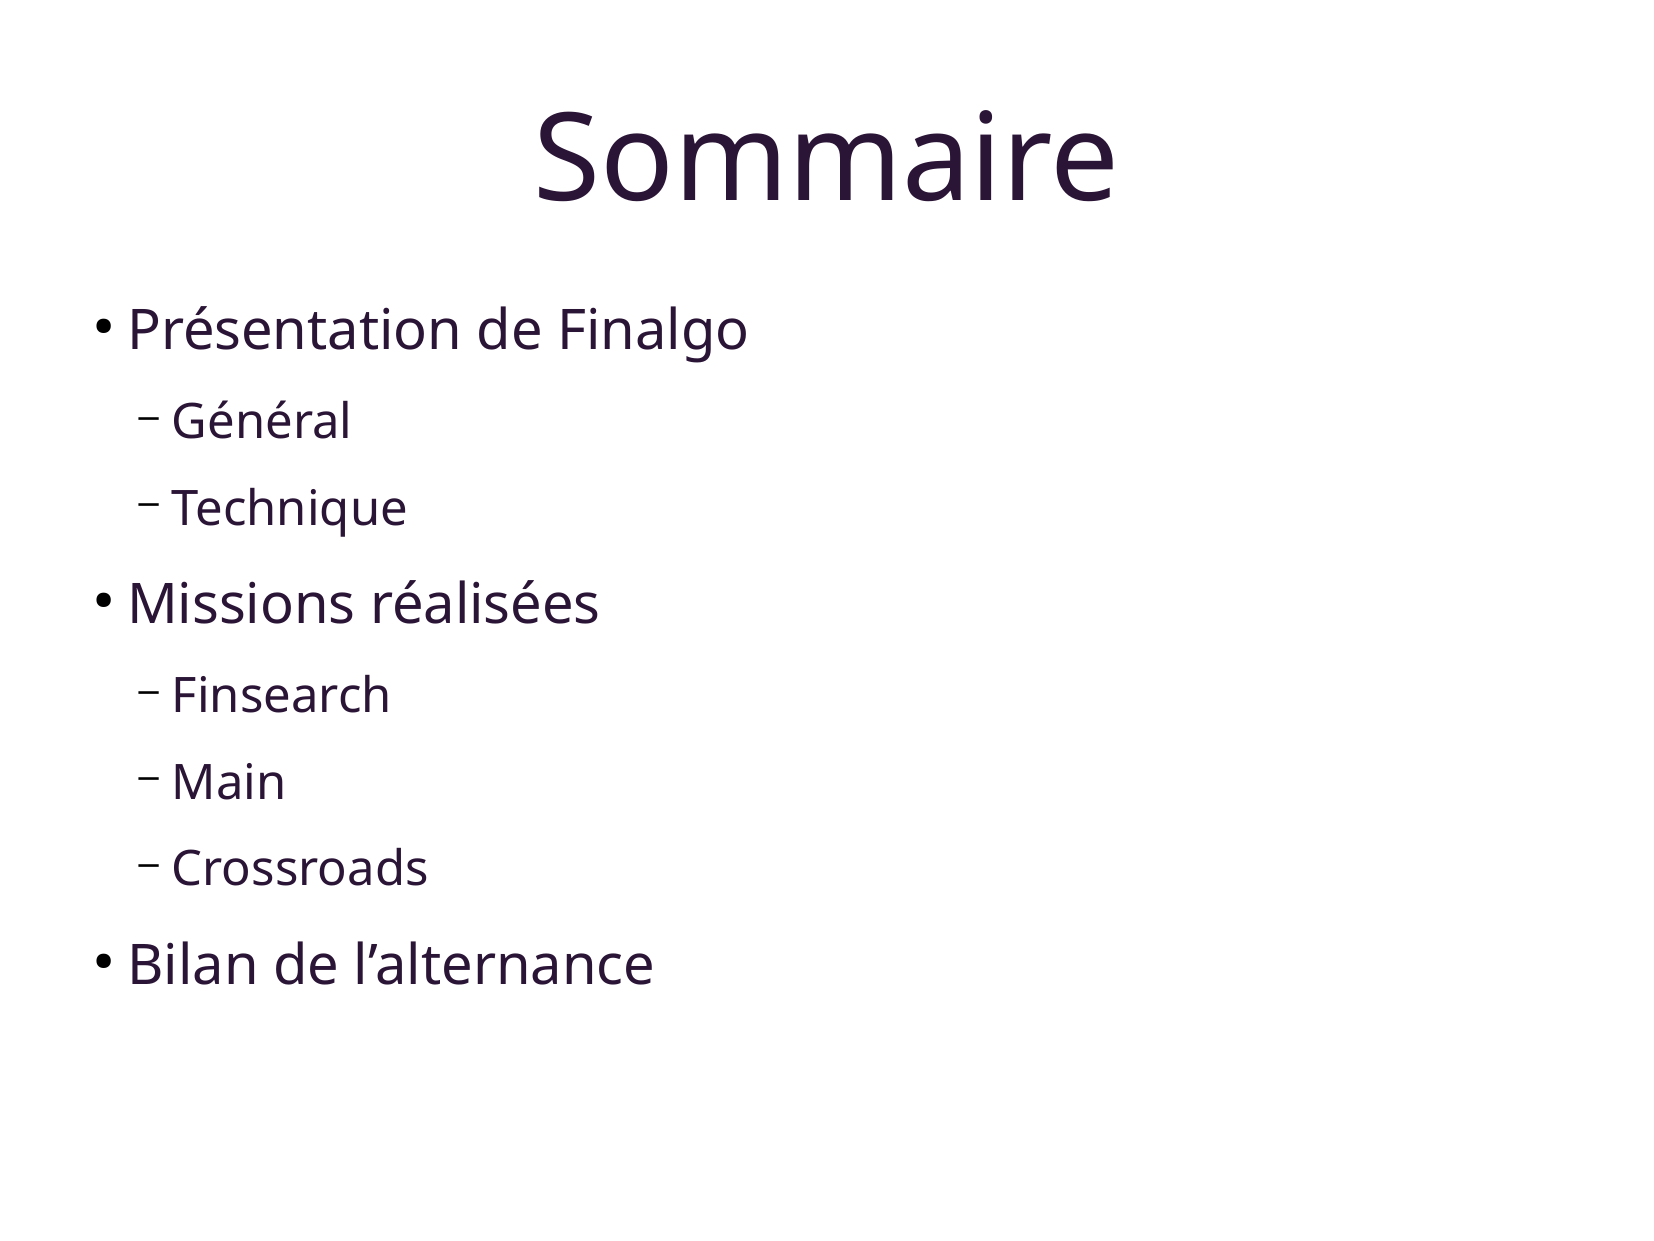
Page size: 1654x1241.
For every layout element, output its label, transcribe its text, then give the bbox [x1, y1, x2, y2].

title Sommaire [82, 49, 1571, 257]
list Présentation de Finalgo Général Technique Missions réalisées Finsearch Main Crossroads Bilan de l’alternance [82, 290, 1571, 1010]
